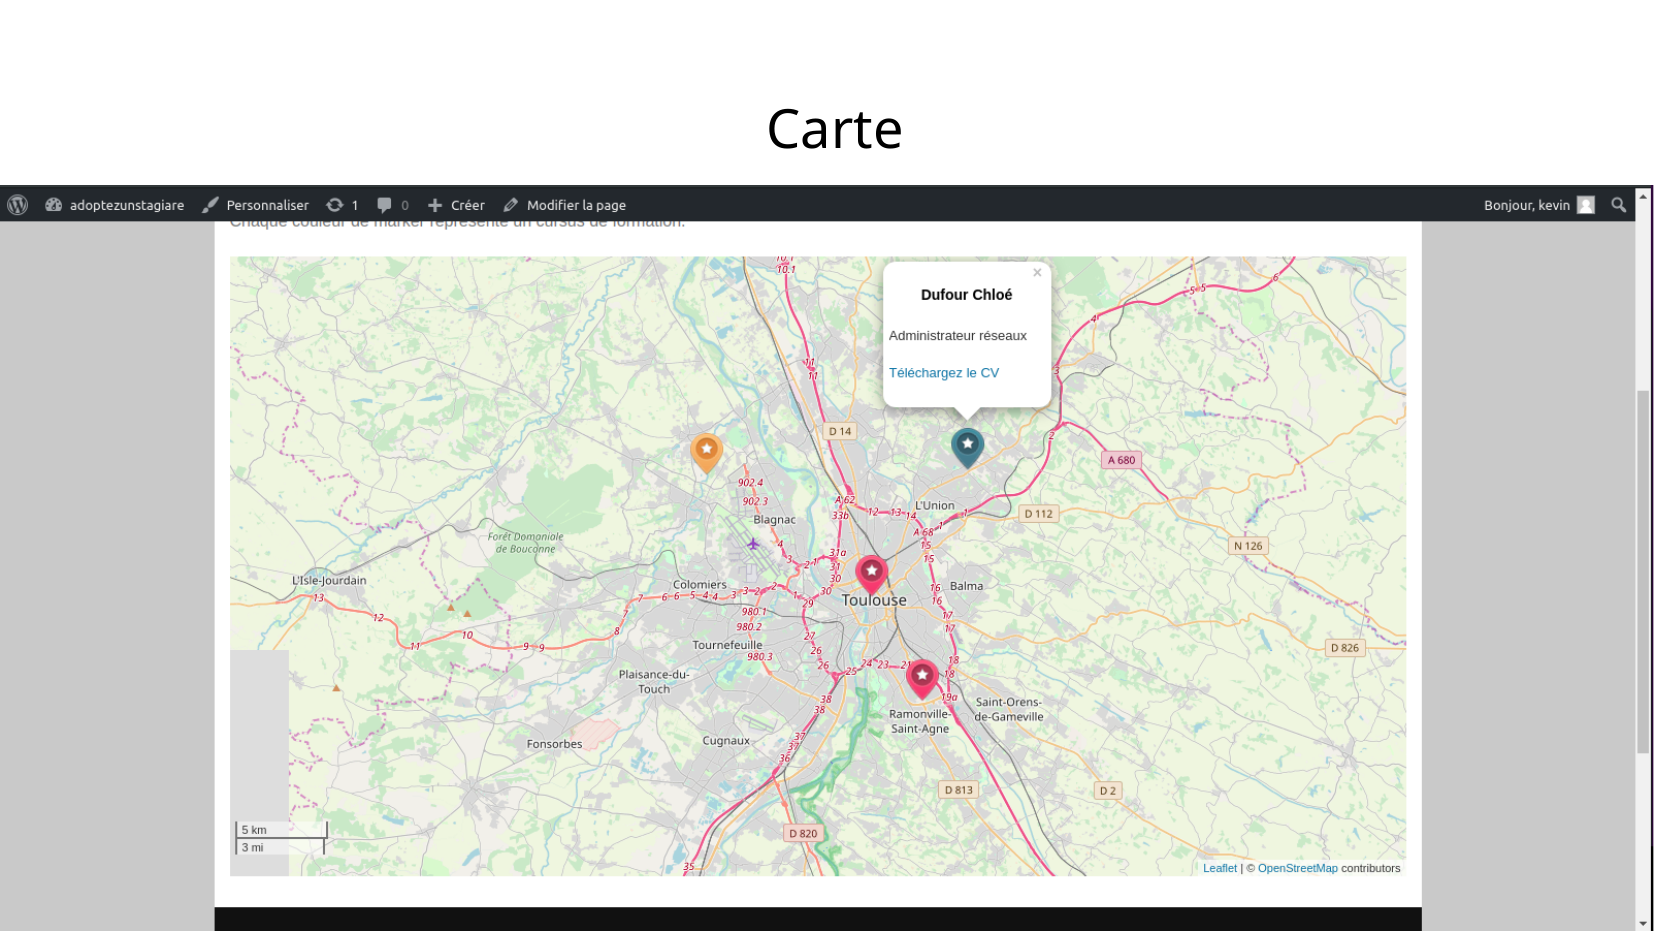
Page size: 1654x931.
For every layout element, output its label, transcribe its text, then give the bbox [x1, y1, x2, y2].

picture [0, 185, 1654, 931]
text_box Carte [751, 82, 902, 152]
